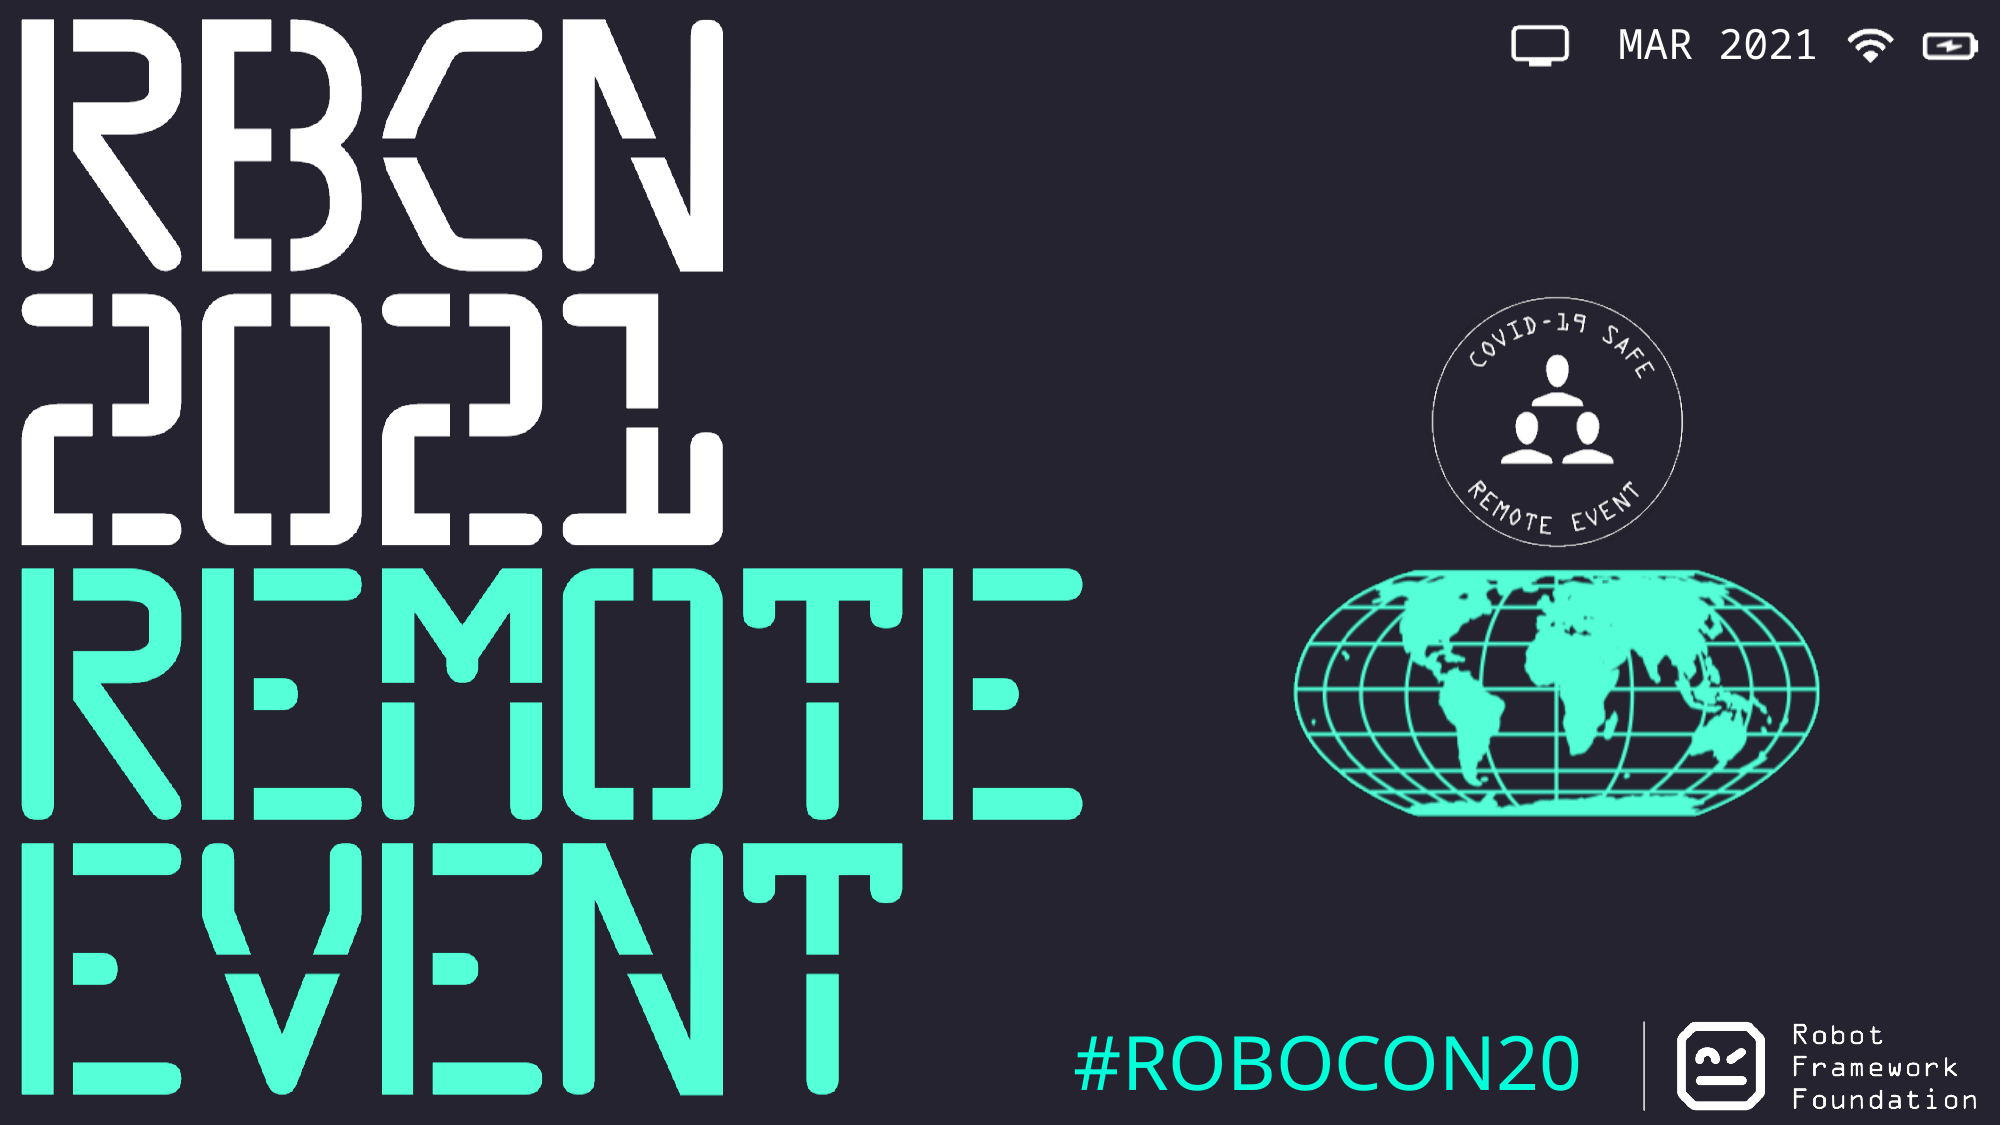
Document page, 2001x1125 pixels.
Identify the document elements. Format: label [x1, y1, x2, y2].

picture [1091, 1057, 1104, 1069]
picture [1477, 0, 2001, 94]
picture [1259, 291, 1856, 846]
picture [1637, 1008, 1990, 1121]
picture [0, 0, 1105, 1125]
